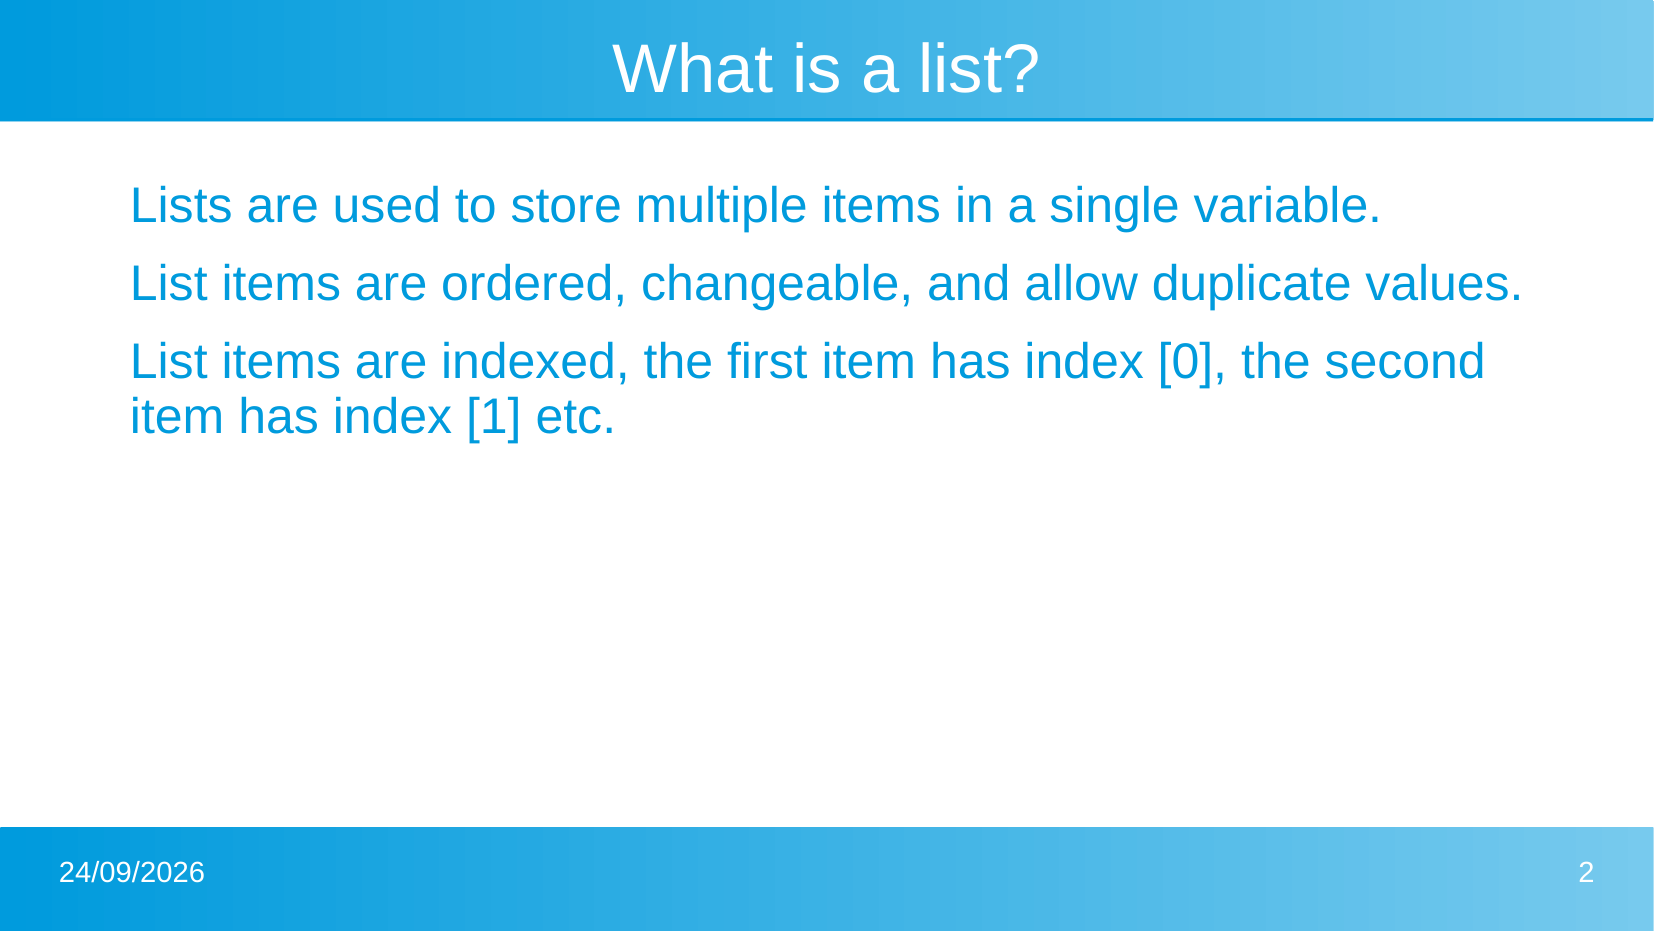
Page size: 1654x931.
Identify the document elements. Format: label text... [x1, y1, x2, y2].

list Lists are used to store multiple items in a single variable. List items are ordered, changeable, and allow duplicate values. List items are indexed, the first item has index [0], the second item has index [1] etc. [59, 177, 1595, 768]
title What is a list? [59, 29, 1595, 108]
